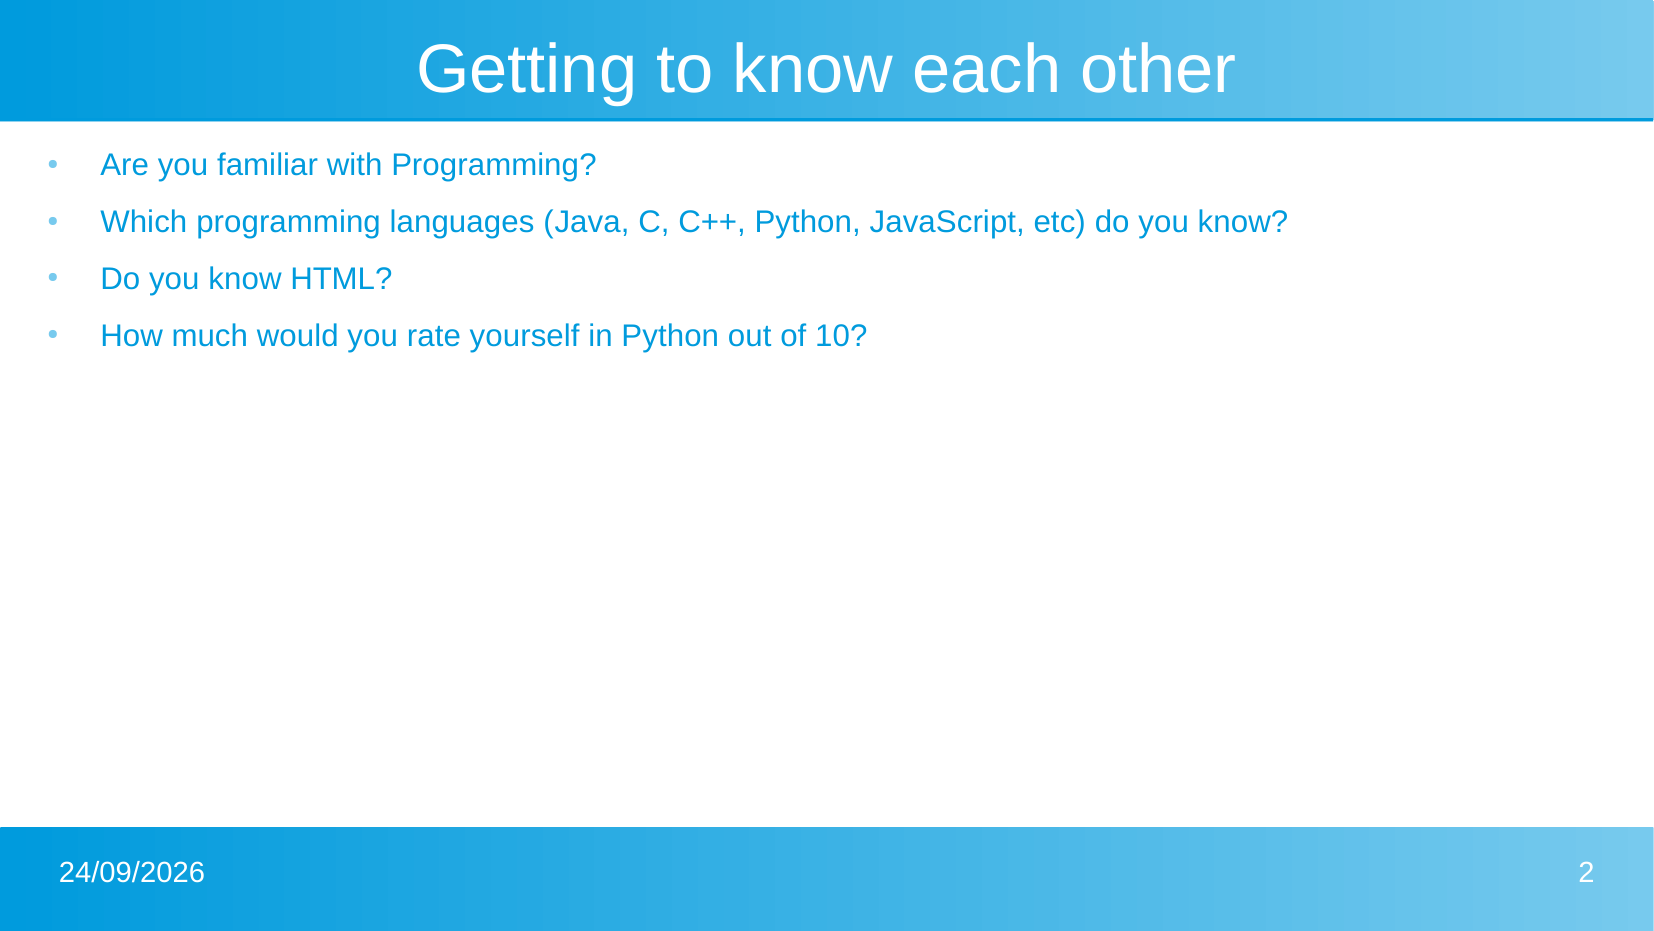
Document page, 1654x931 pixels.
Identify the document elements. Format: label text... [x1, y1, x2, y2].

list Are you familiar with Programming? Which programming languages (Java, C, C++, Python, JavaScript, etc) do you know? Do you know HTML? How much would you rate yourself in Python out of 10? [29, 147, 1565, 739]
title Getting to know each other [59, 29, 1595, 108]
